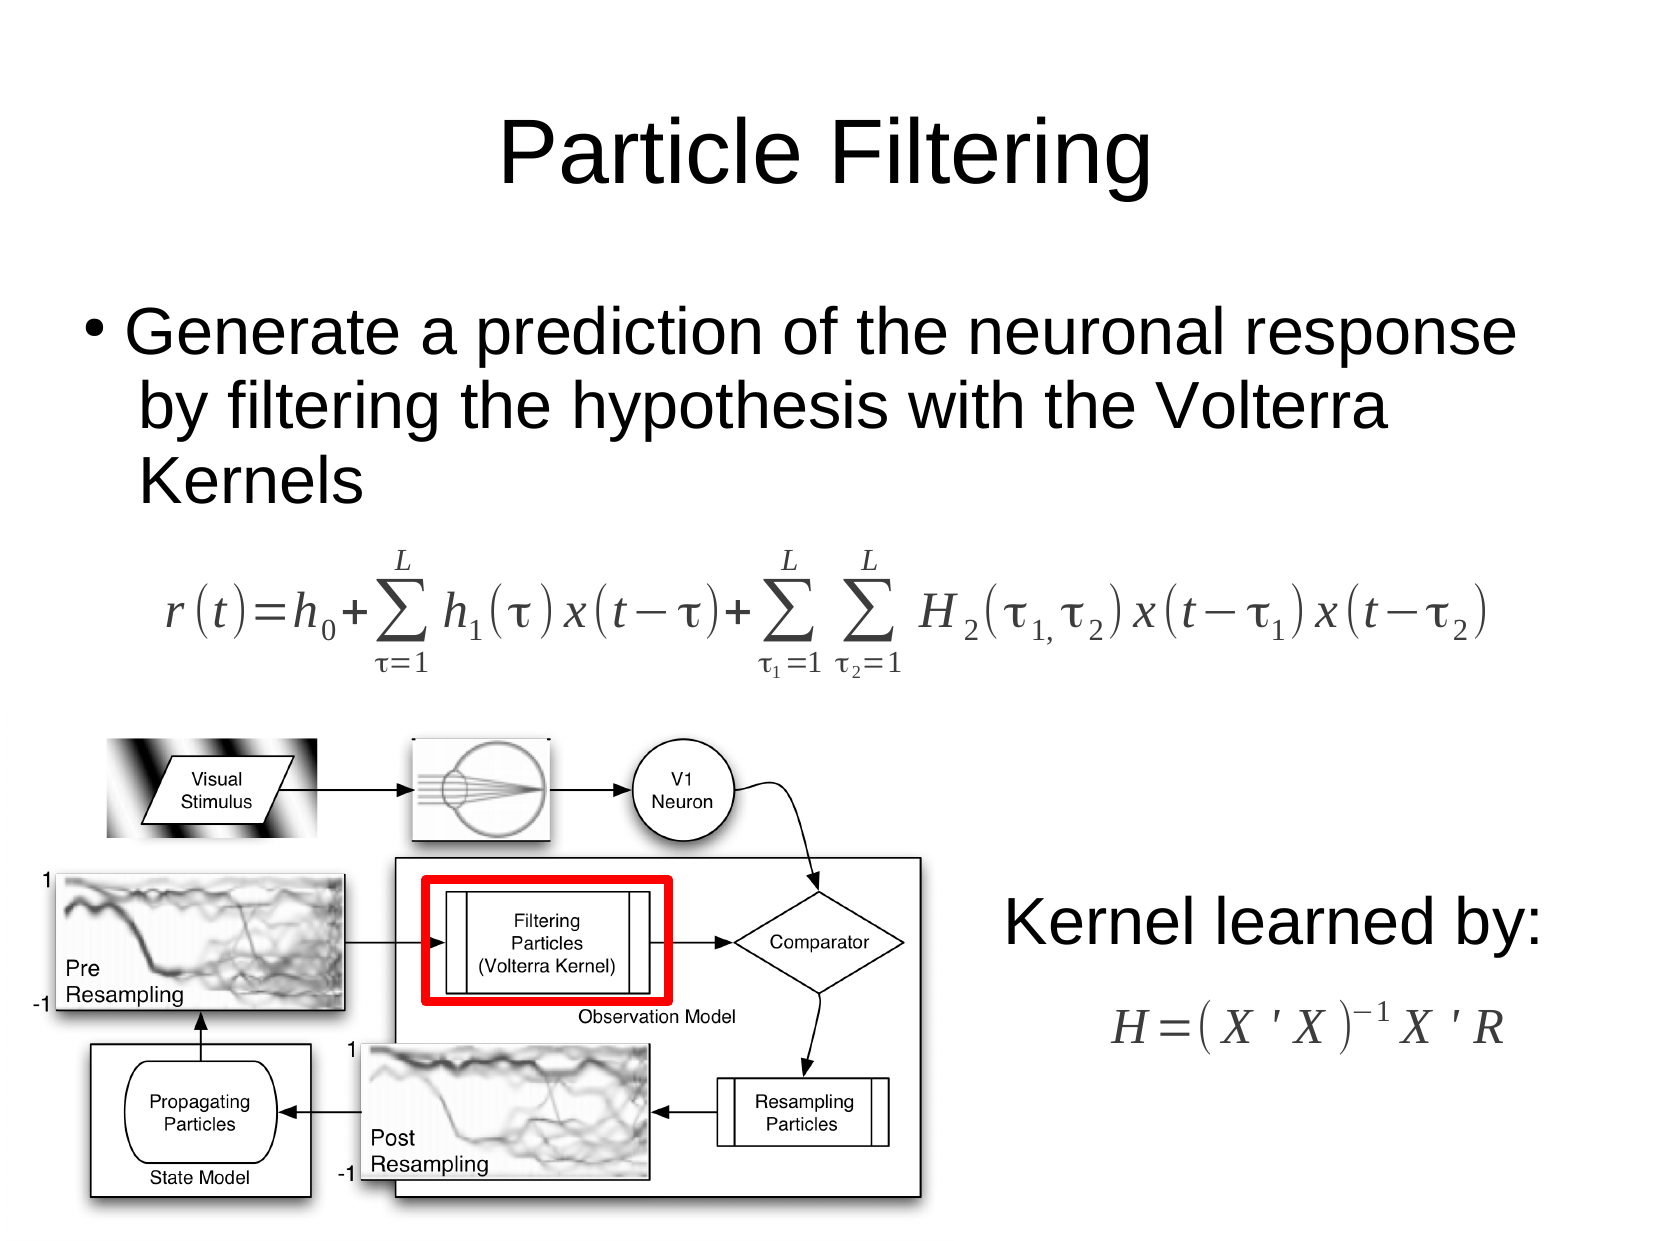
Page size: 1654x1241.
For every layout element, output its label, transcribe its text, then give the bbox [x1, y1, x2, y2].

title Particle Filtering [82, 49, 1571, 257]
chart [1095, 993, 1516, 1060]
text_box [425, 879, 669, 1002]
chart [151, 541, 1502, 684]
list Kernel learned by: [980, 880, 1588, 981]
list Generate a prediction of the neuronal response by filtering the hypothesis with the Volterra Kernels [82, 290, 1538, 542]
picture [3, 708, 956, 1241]
